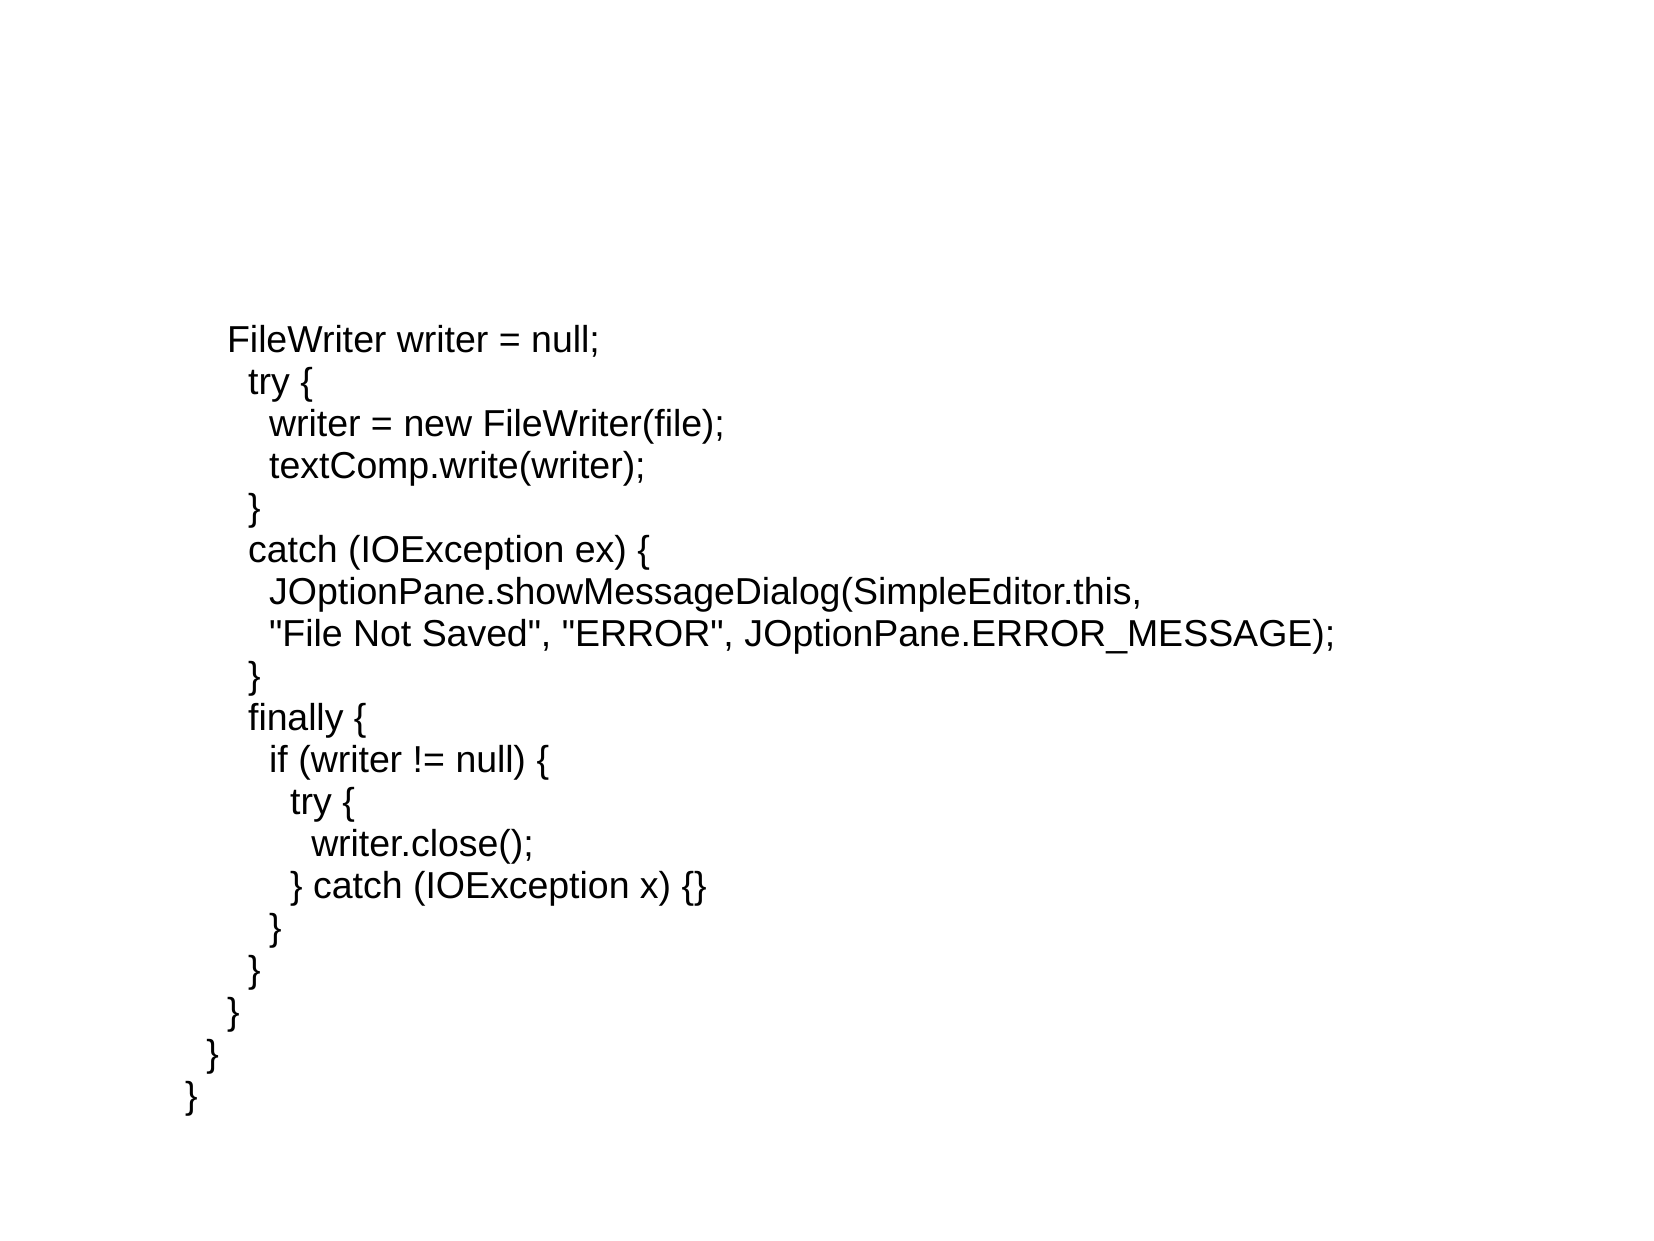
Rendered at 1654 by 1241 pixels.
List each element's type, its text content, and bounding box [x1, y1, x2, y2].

text_box FileWriter writer = null; try { writer = new FileWriter(file); textComp.write(writer); } catch (IOException ex) { JOptionPane.showMessageDialog(SimpleEditor.this, "File Not Saved", "ERROR", JOptionPane.ERROR_MESSAGE); } finally { if (writer != null) { try { writer.close(); } catch (IOException x) {} } } } } } [170, 311, 1352, 1124]
